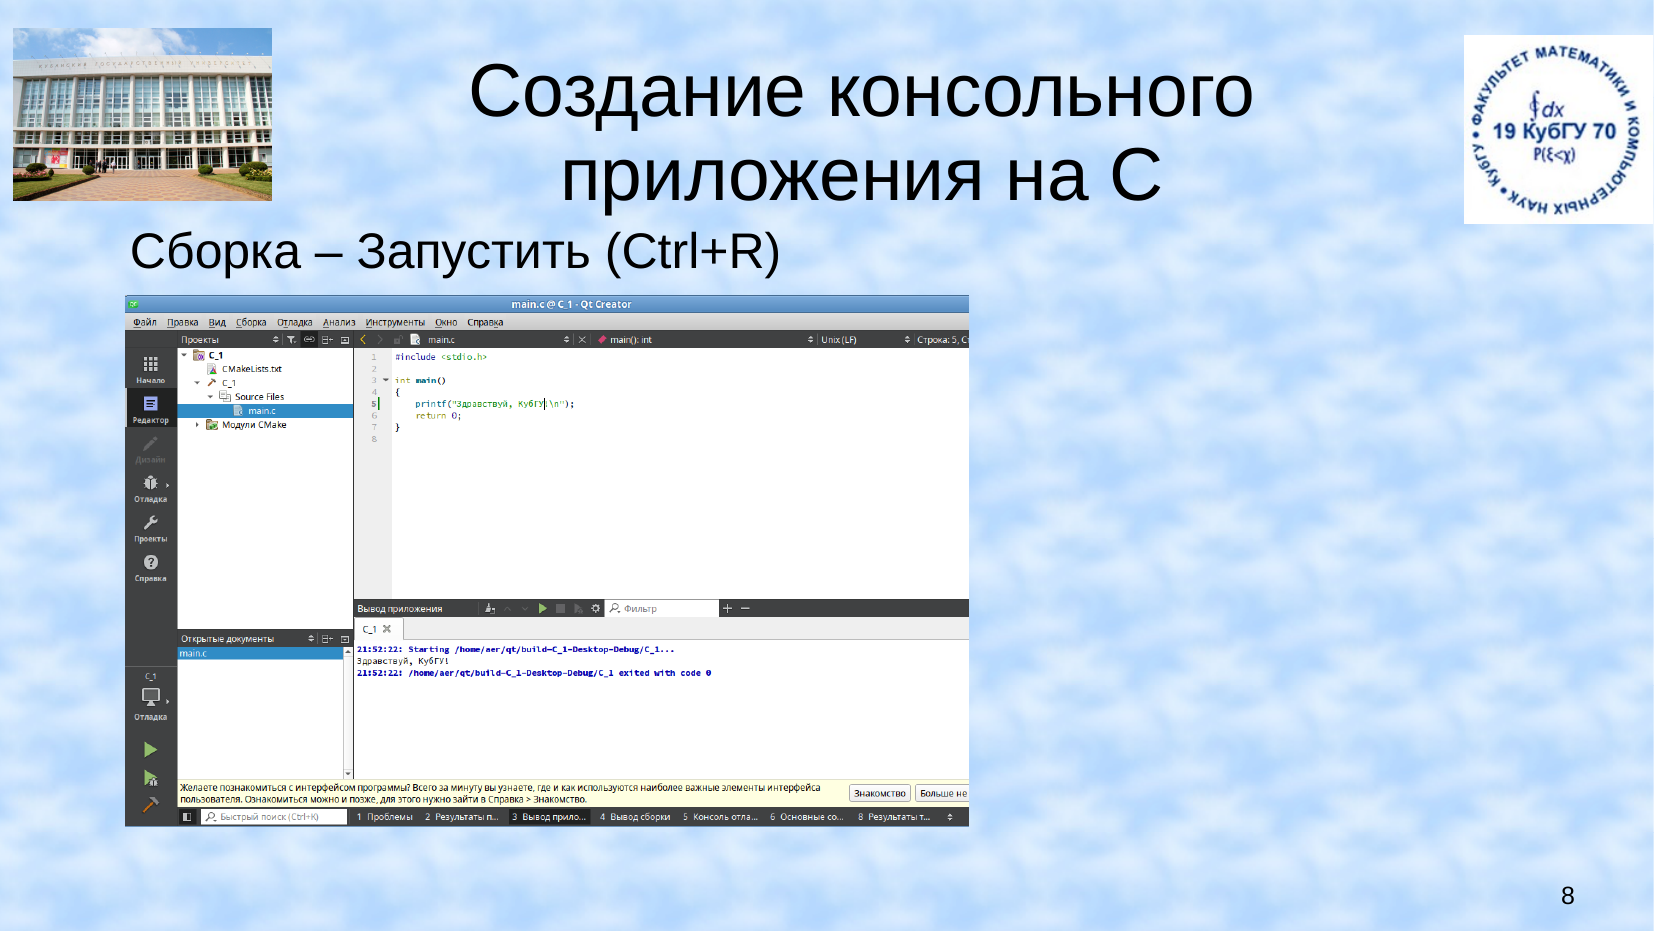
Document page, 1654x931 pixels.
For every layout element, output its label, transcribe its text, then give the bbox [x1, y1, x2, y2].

picture [0, 0, 1654, 931]
title Создание консольного приложения на С [271, 11, 1453, 223]
text_box <номер> [1552, 874, 1654, 922]
subtitle Сборка – Запустить (Ctrl+R) [129, 223, 1512, 851]
